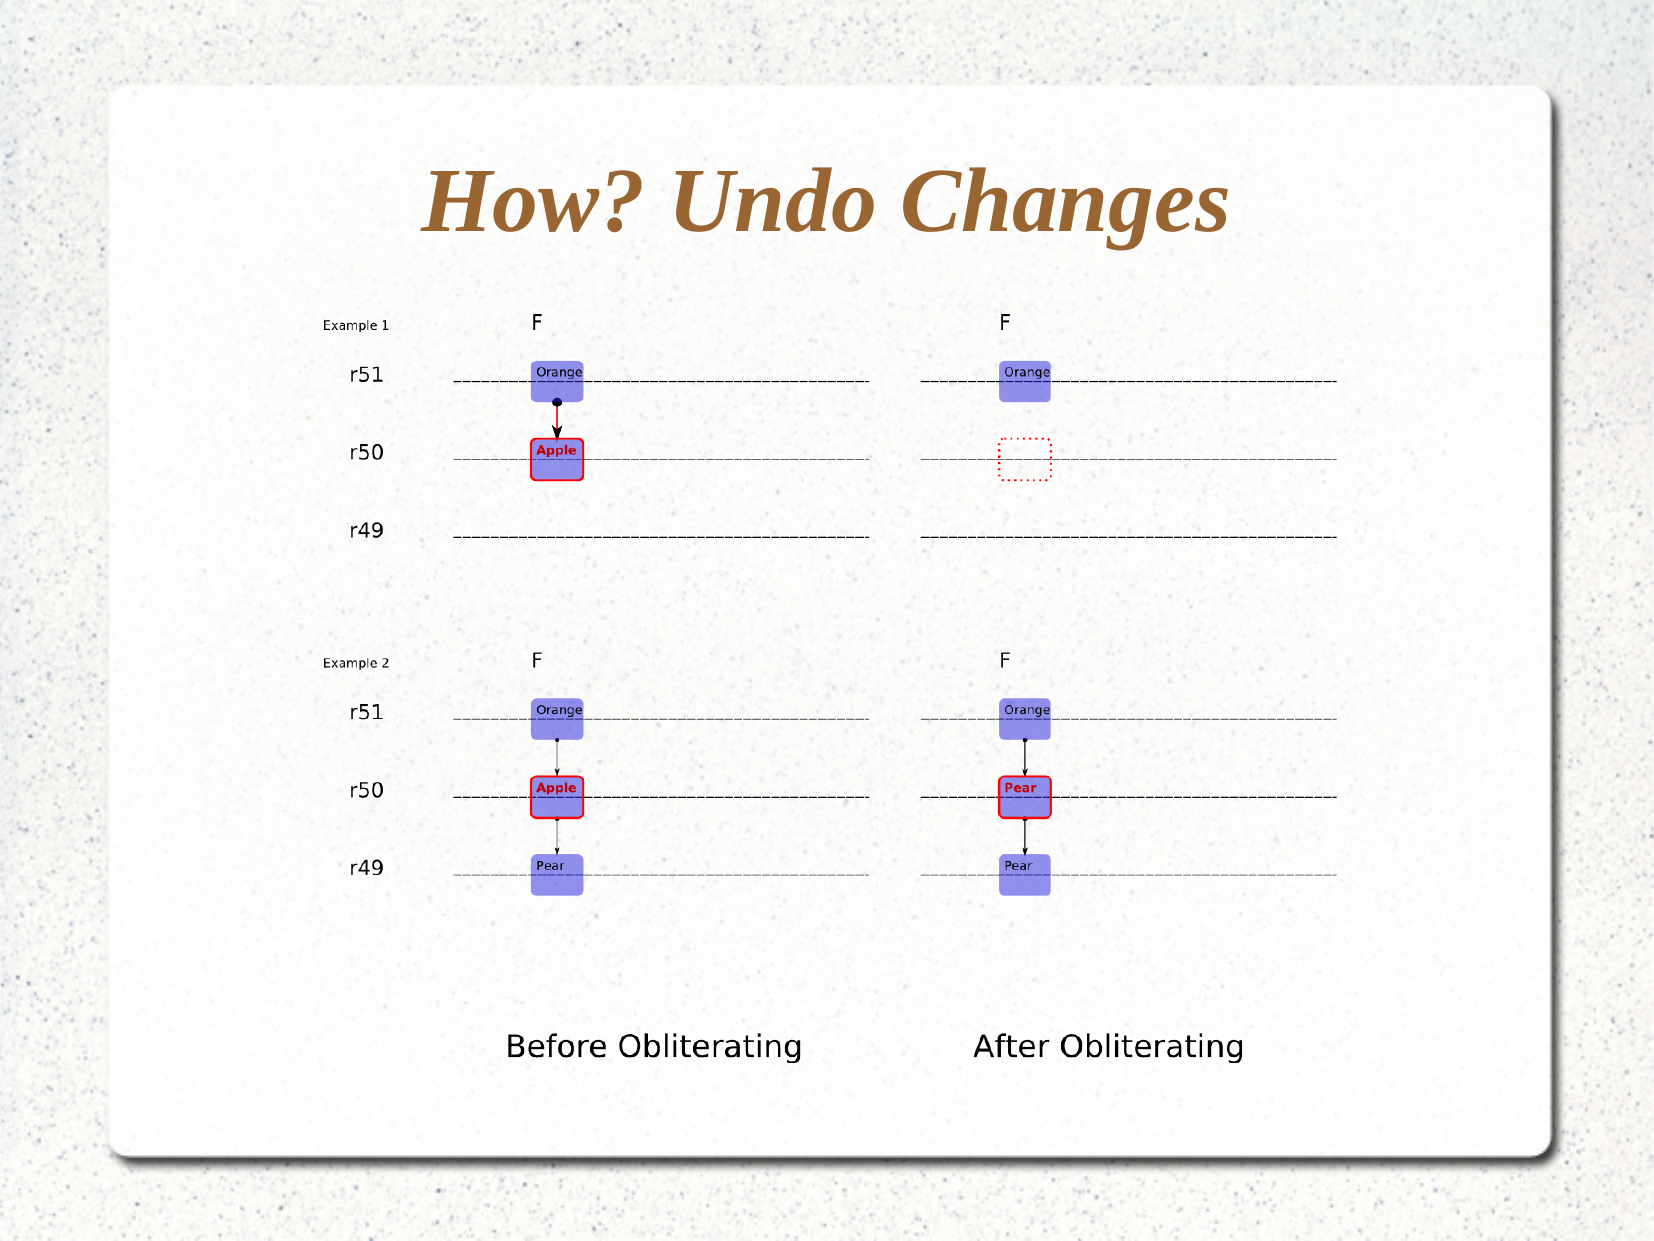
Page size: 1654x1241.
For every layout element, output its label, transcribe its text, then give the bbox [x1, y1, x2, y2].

title How? Undo Changes [118, 96, 1536, 304]
picture [0, 0, 1654, 1241]
